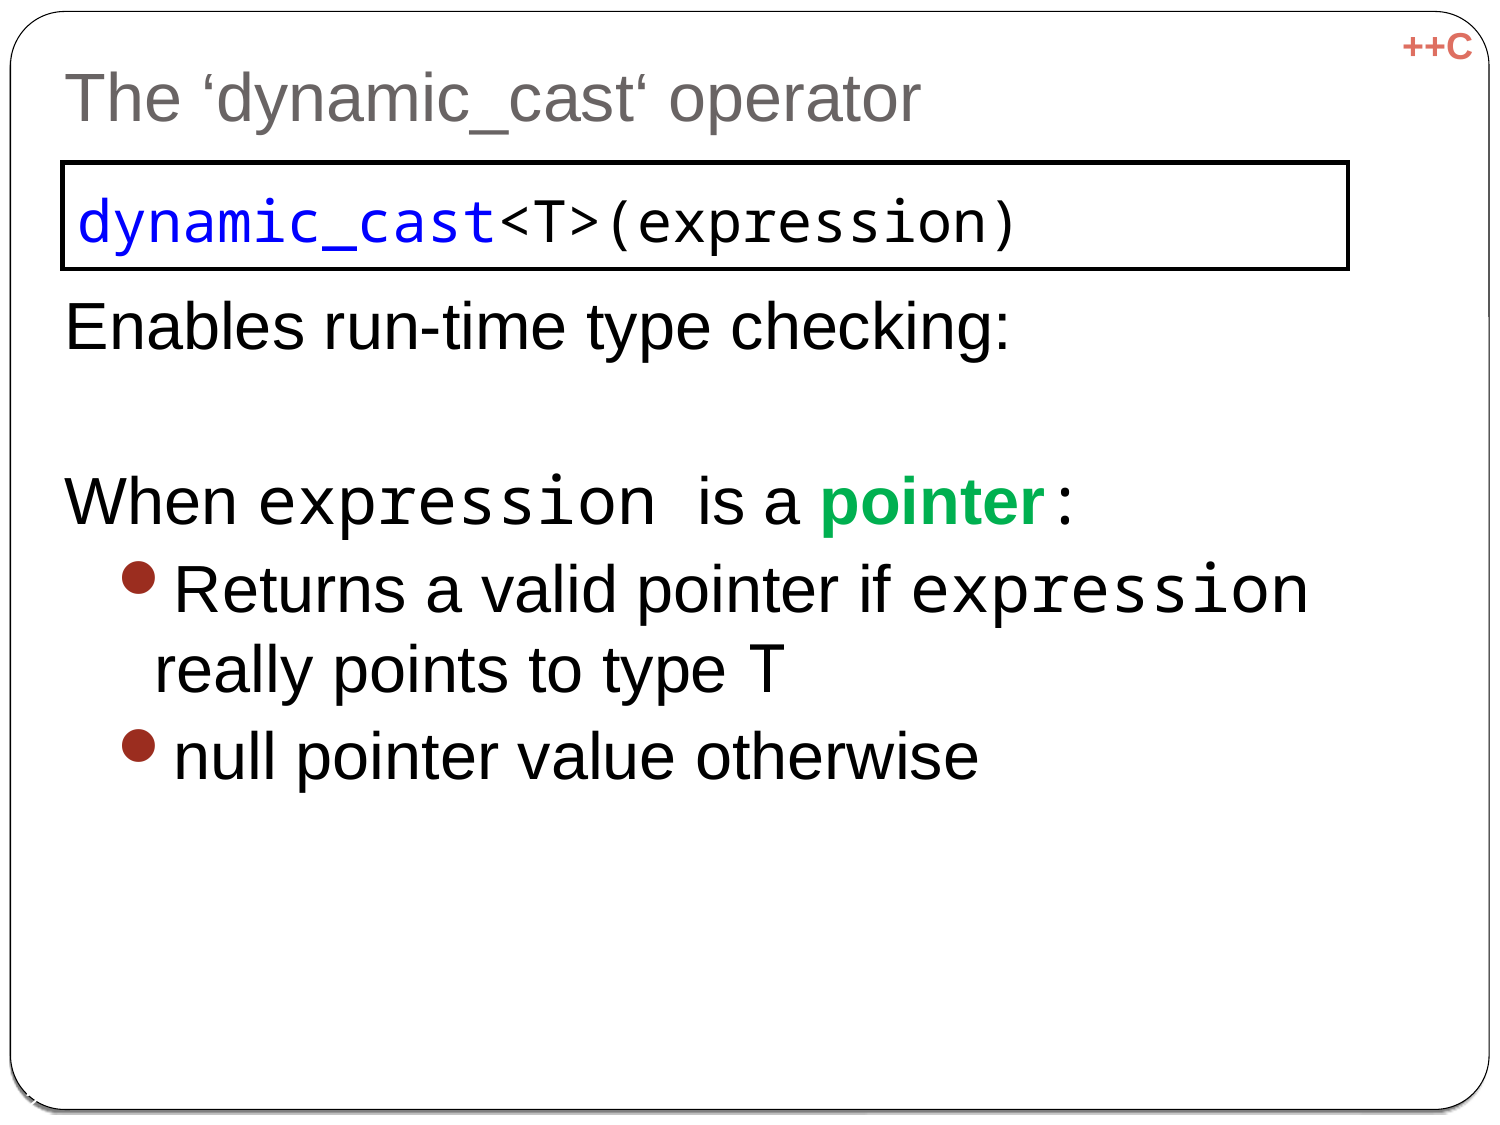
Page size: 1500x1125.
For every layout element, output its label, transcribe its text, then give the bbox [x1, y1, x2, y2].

slide_number <number> [0, 1074, 50, 1125]
title The ‘dynamic_cast‘ operator [50, 45, 1450, 150]
list Enables run-time type checking: When expression is a pointer: Returns a valid pointer if expression really points to type T null pointer value otherwise [50, 275, 1450, 1088]
text_box dynamic_cast<T>(expression) [62, 162, 1349, 269]
